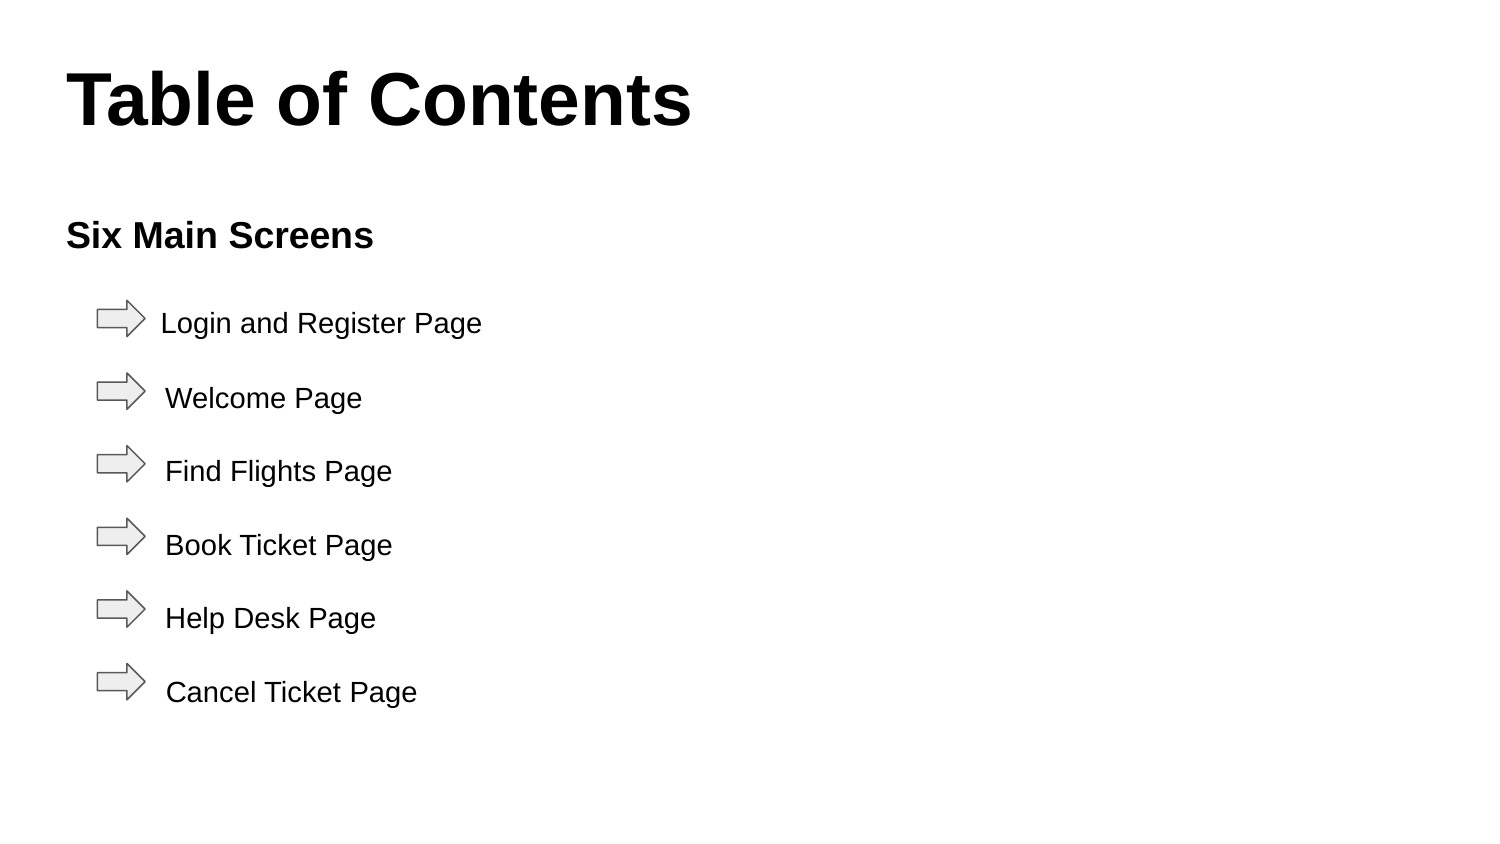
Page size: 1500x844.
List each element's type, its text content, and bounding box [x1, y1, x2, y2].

text_box [97, 518, 146, 555]
text_box [97, 300, 146, 337]
text_box [97, 445, 146, 482]
text_box [97, 372, 146, 410]
text_box [97, 663, 146, 700]
title Table of Contents [51, 35, 1449, 167]
text_box [97, 590, 146, 628]
list Six Main Screens Login and Register Page Welcome Page Find Flights Page Book Ticket Page Help Desk Page Cancel Ticket Page [51, 189, 1449, 750]
